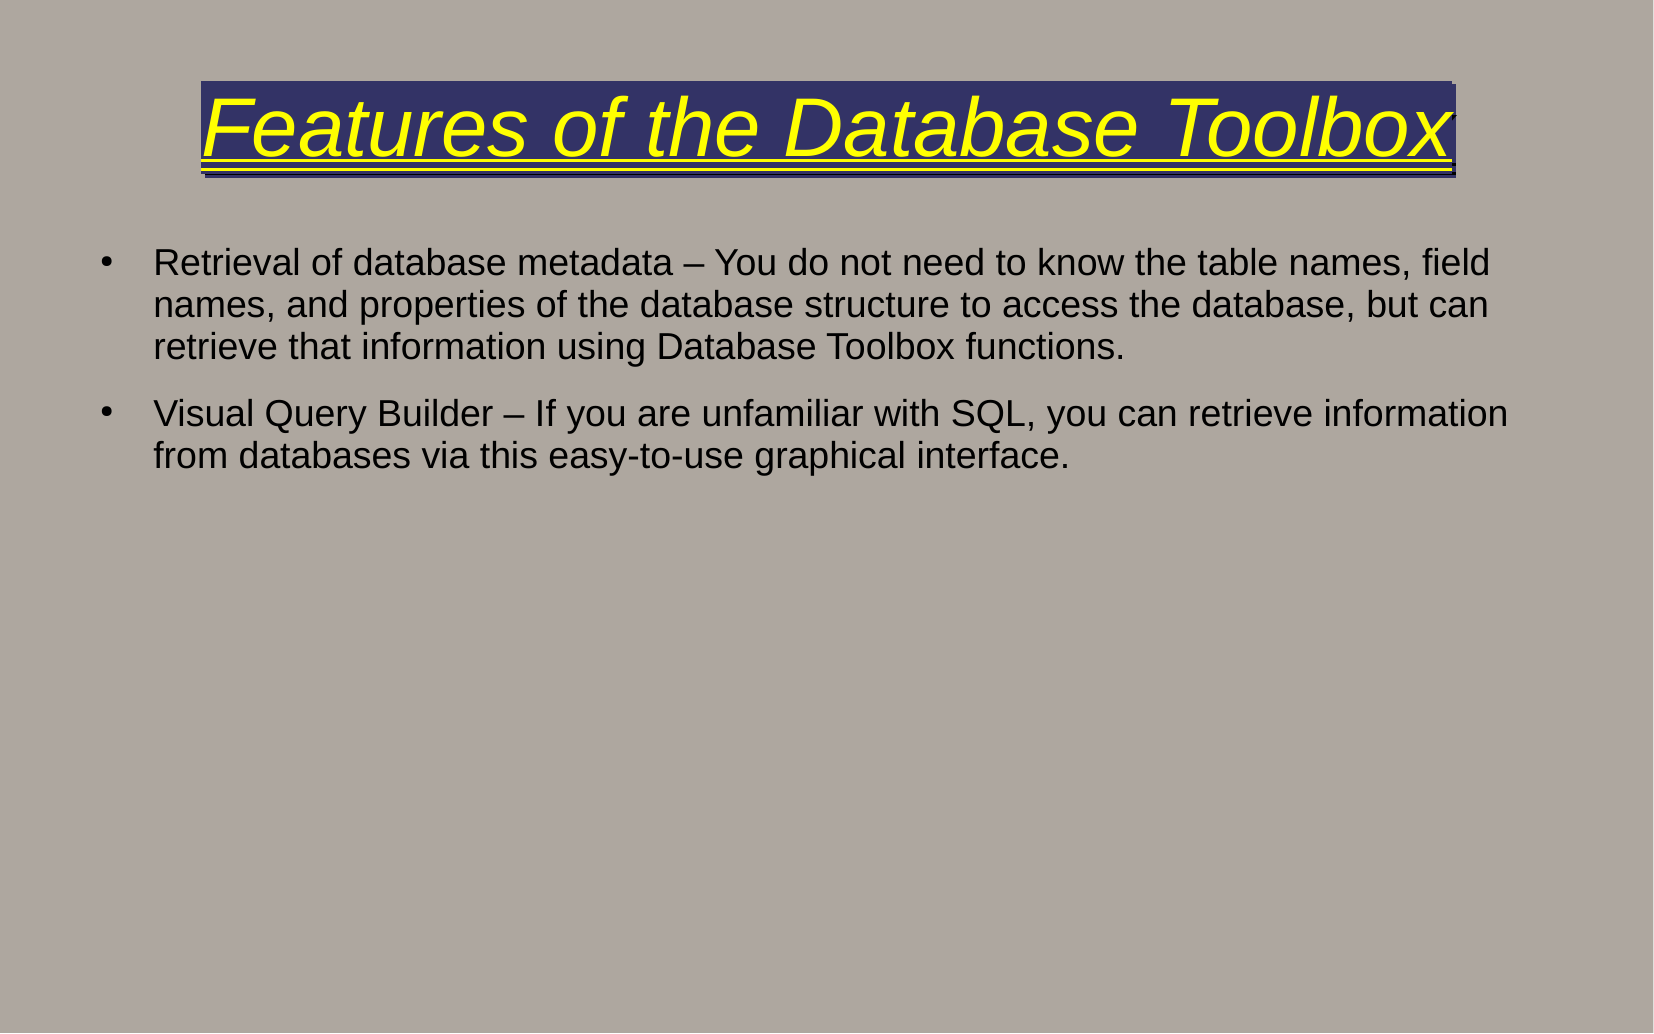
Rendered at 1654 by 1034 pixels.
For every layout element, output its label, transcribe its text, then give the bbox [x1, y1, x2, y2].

list Retrieval of database metadata – You do not need to know the table names, field names, and properties of the database structure to access the database, but can retrieve that information using Database Toolbox functions. Visual Query Builder – If you are unfamiliar with SQL, you can retrieve information from databases via this easy-to-use graphical interface. [82, 241, 1571, 842]
title Features of the Database Toolbox [82, 41, 1571, 214]
